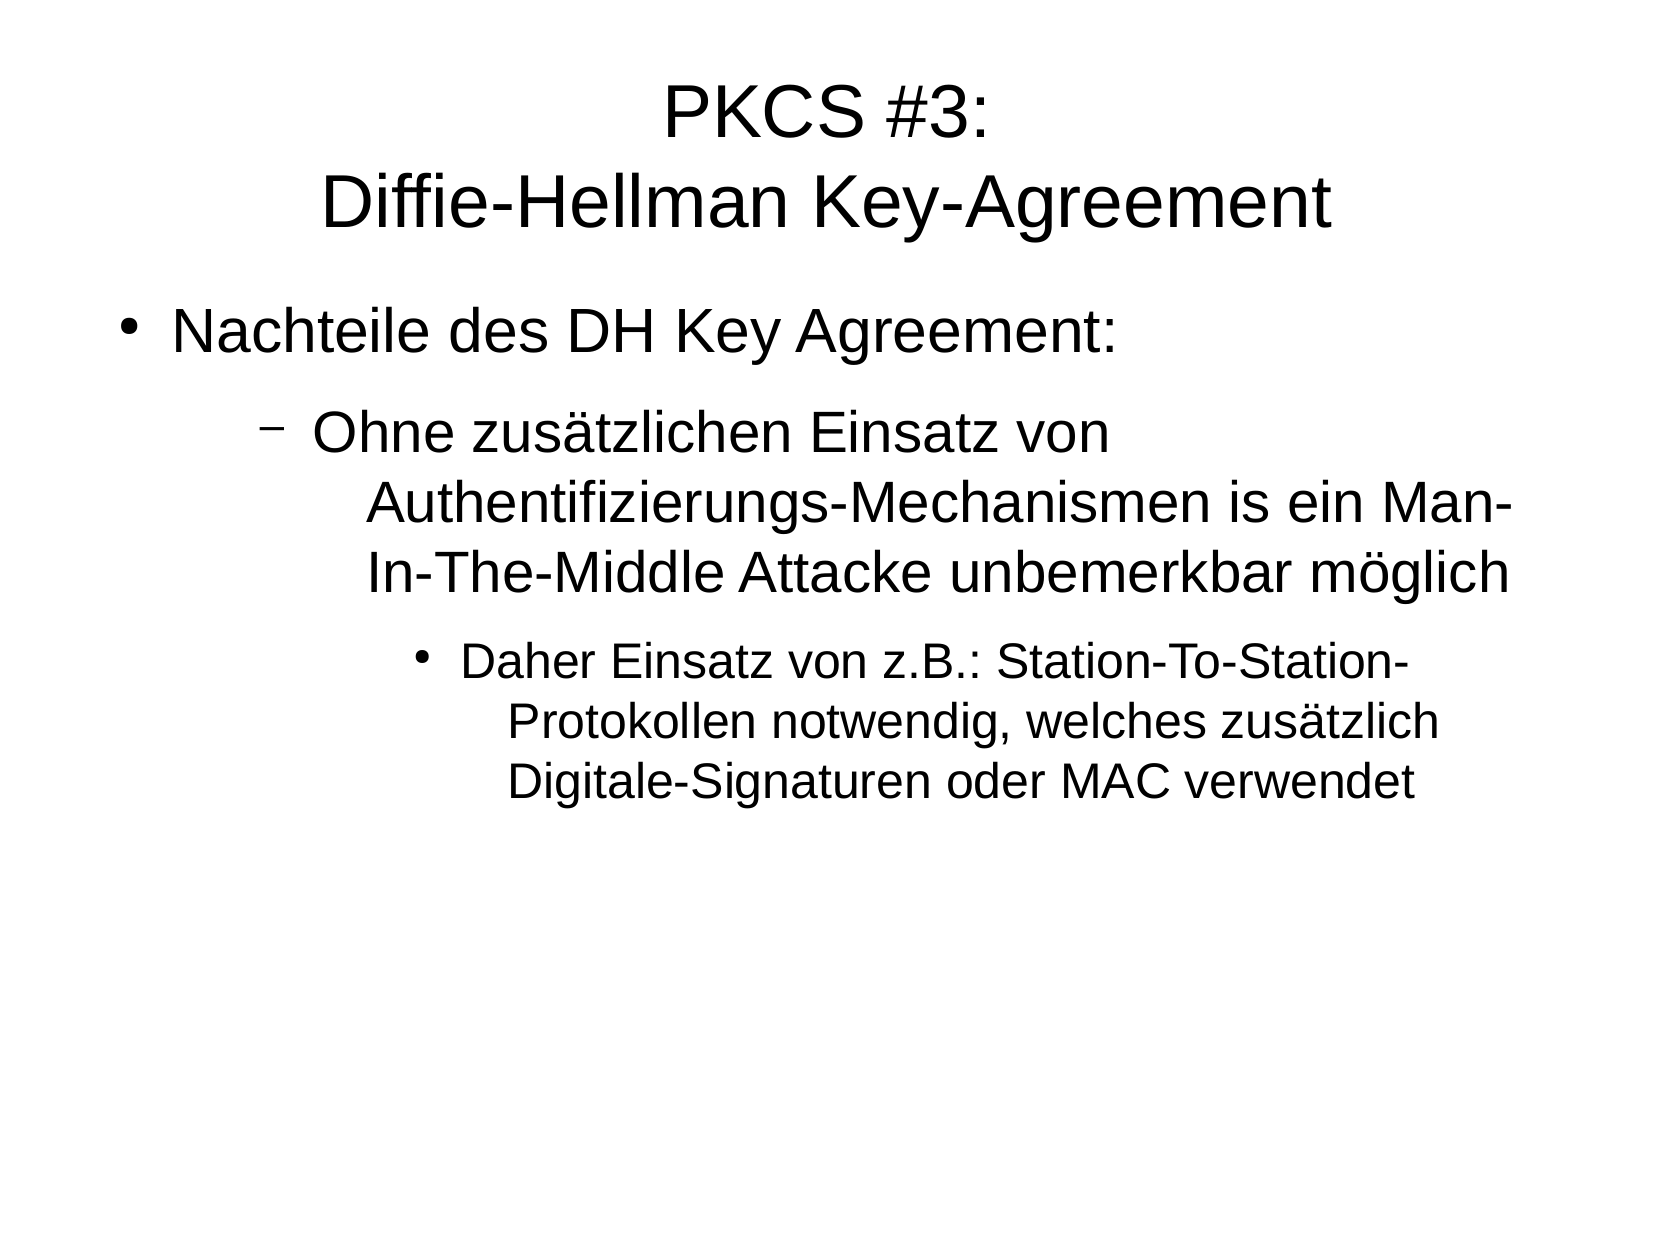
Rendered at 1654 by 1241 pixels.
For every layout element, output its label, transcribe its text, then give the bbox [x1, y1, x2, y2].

text_box PKCS #3: Diffie-Hellman Key-Agreement [82, 49, 1571, 257]
text_box Nachteile des DH Key Agreement: Ohne zusätzlichen Einsatz von Authentifizierungs-Mechanismen is ein Man-In-The-Middle Attacke unbemerkbar möglich Daher Einsatz von z.B.: Station-To-Station-Protokollen notwendig, welches zusätzlich Digitale-Signaturen oder MAC verwendet [82, 290, 1571, 1010]
